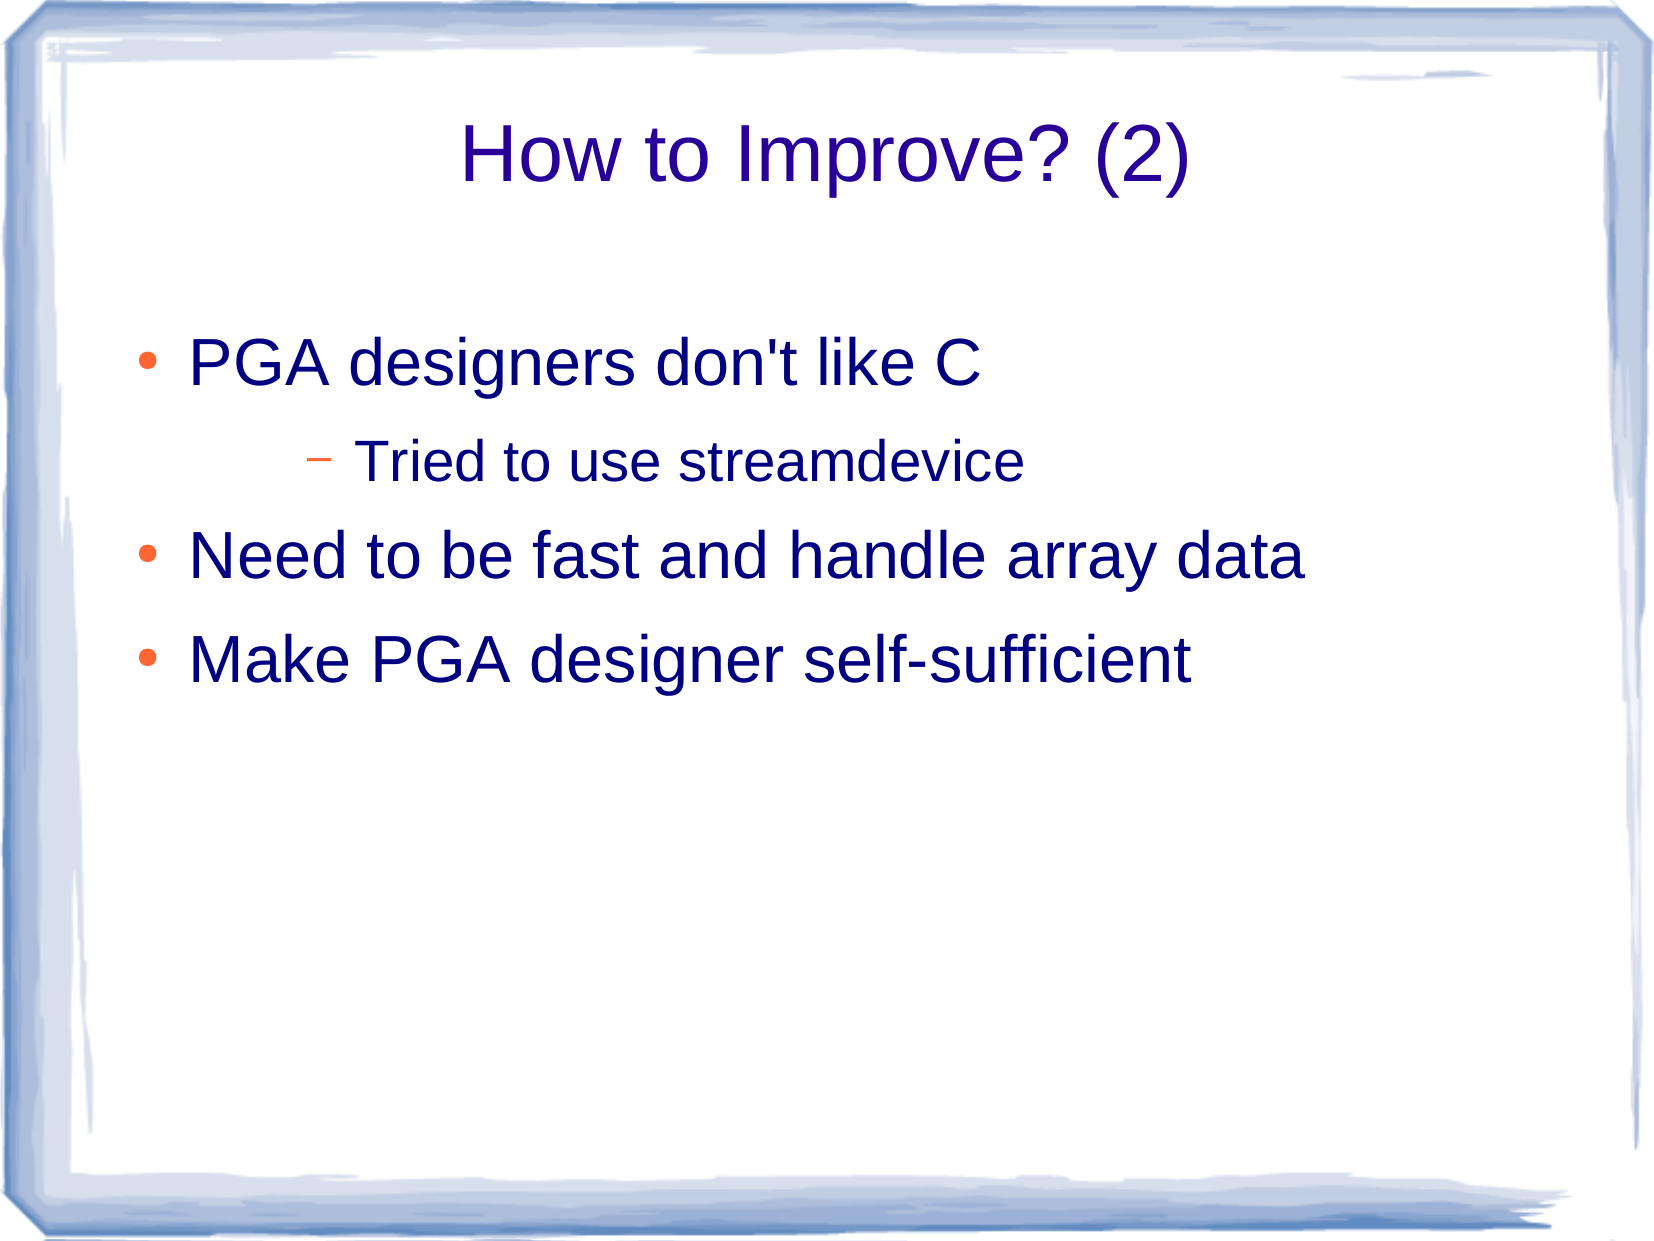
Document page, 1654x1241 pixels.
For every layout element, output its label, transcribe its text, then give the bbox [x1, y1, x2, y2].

list PGA designers don't like C Tried to use streamdevice Need to be fast and handle array data Make PGA designer self-sufficient [118, 324, 1571, 1030]
picture [0, 0, 1654, 1241]
title How to Improve? (2) [82, 49, 1571, 257]
